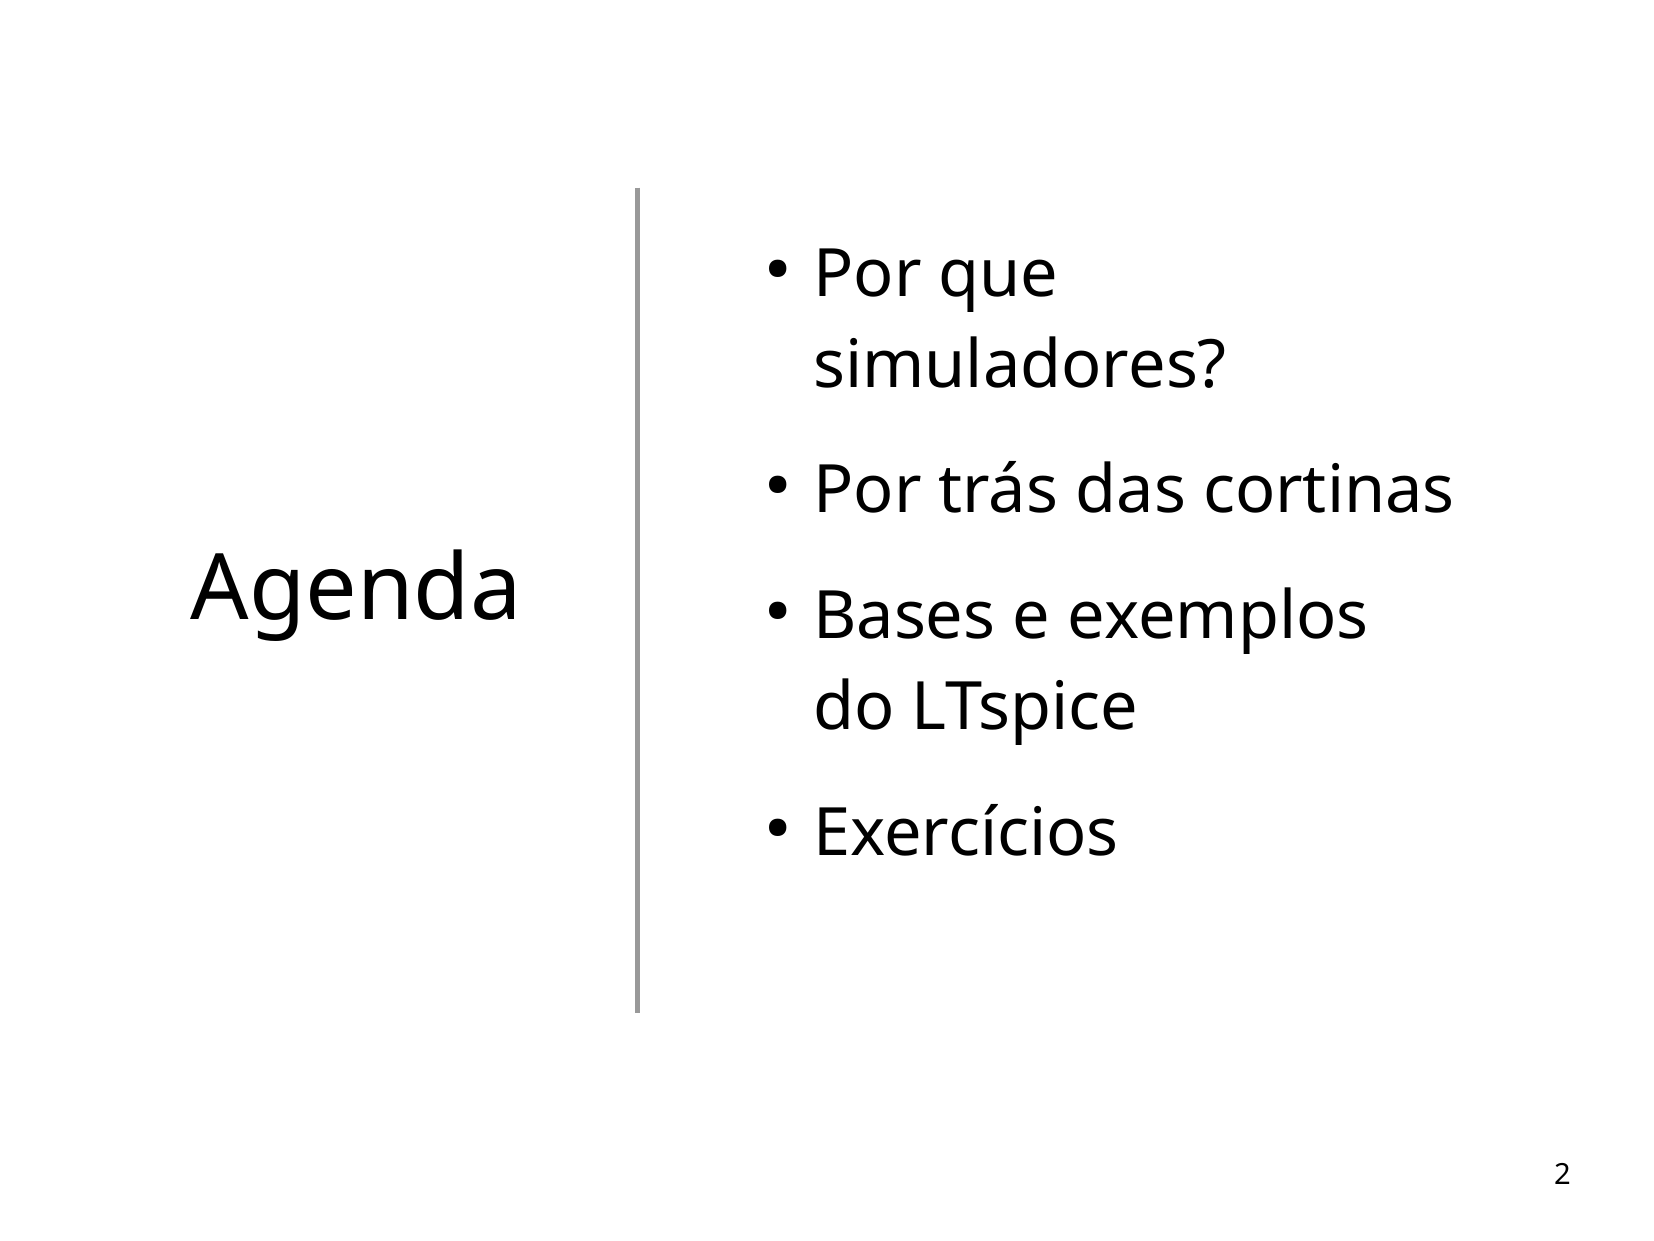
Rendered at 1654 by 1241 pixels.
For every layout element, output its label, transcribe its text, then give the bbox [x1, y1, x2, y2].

list Por que simuladores? Por trás das cortinas Bases e exemplos do LTspice Exercícios [750, 225, 1463, 976]
list Agenda [116, 521, 526, 679]
